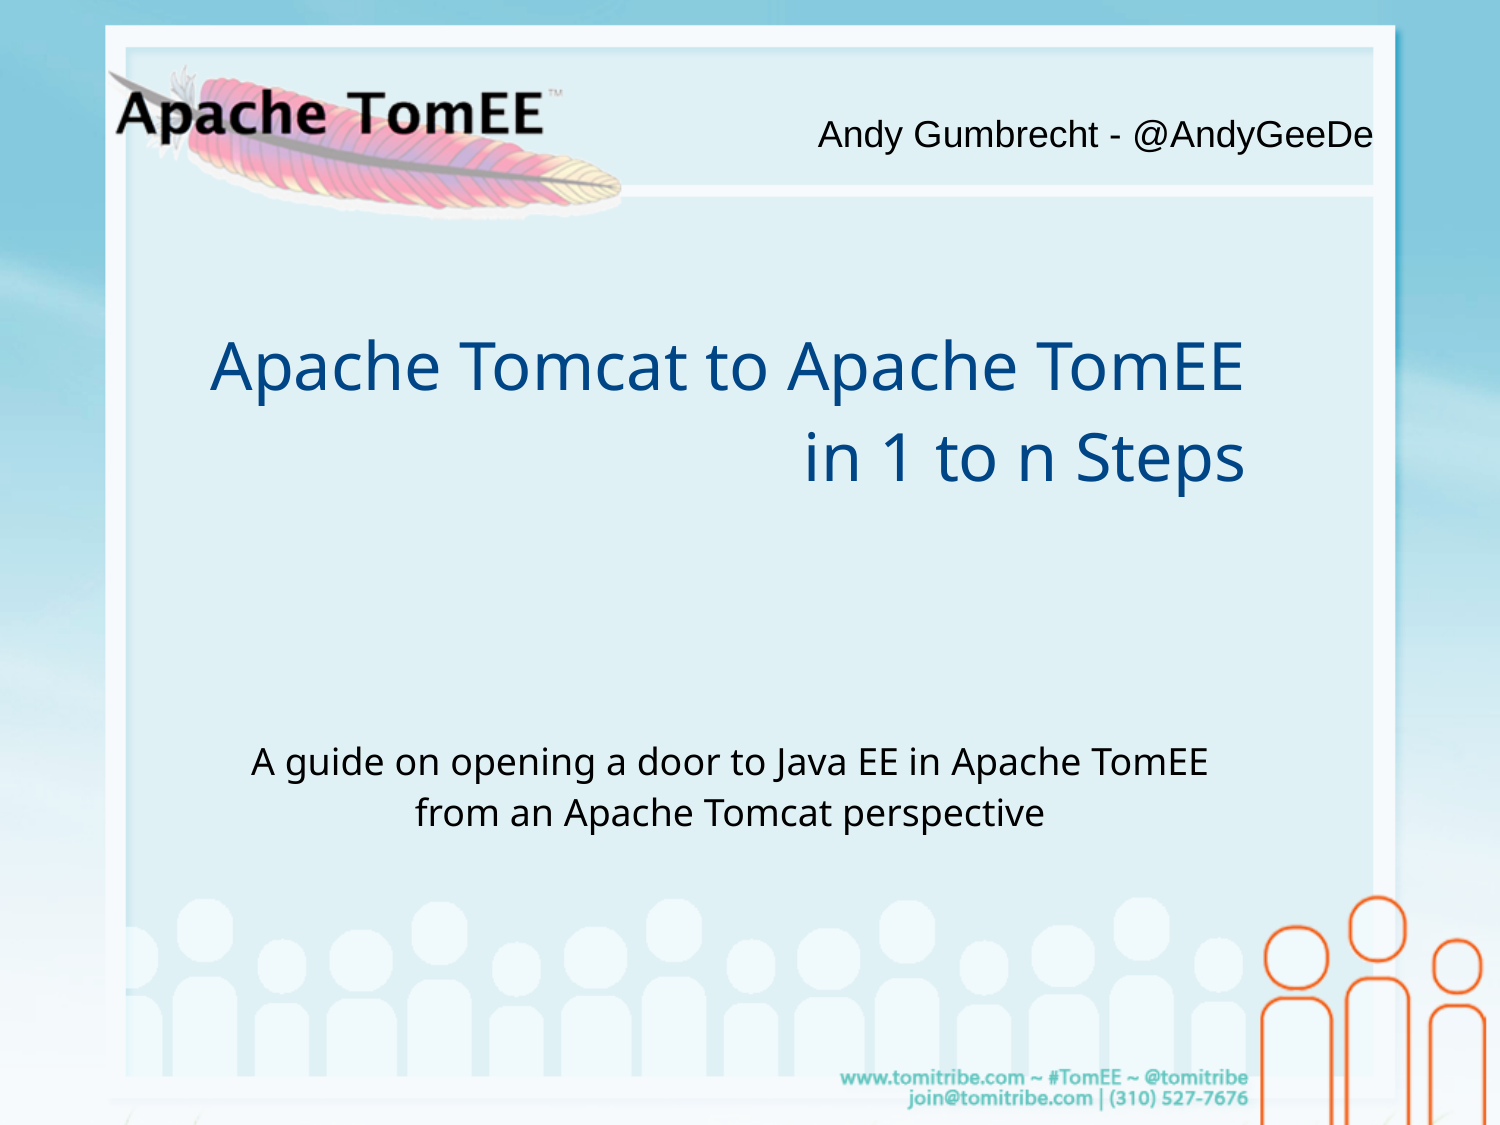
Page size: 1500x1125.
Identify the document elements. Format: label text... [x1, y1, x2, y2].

text_box A guide on opening a door to Java EE in Apache TomEE from an Apache Tomcat perspective [236, 728, 1282, 839]
picture [0, 0, 1500, 1125]
text_box Apache Tomcat to Apache TomEE in 1 to n Steps [195, 312, 1316, 497]
text_box Andy Gumbrecht - @AndyGeeDe [803, 106, 1389, 164]
